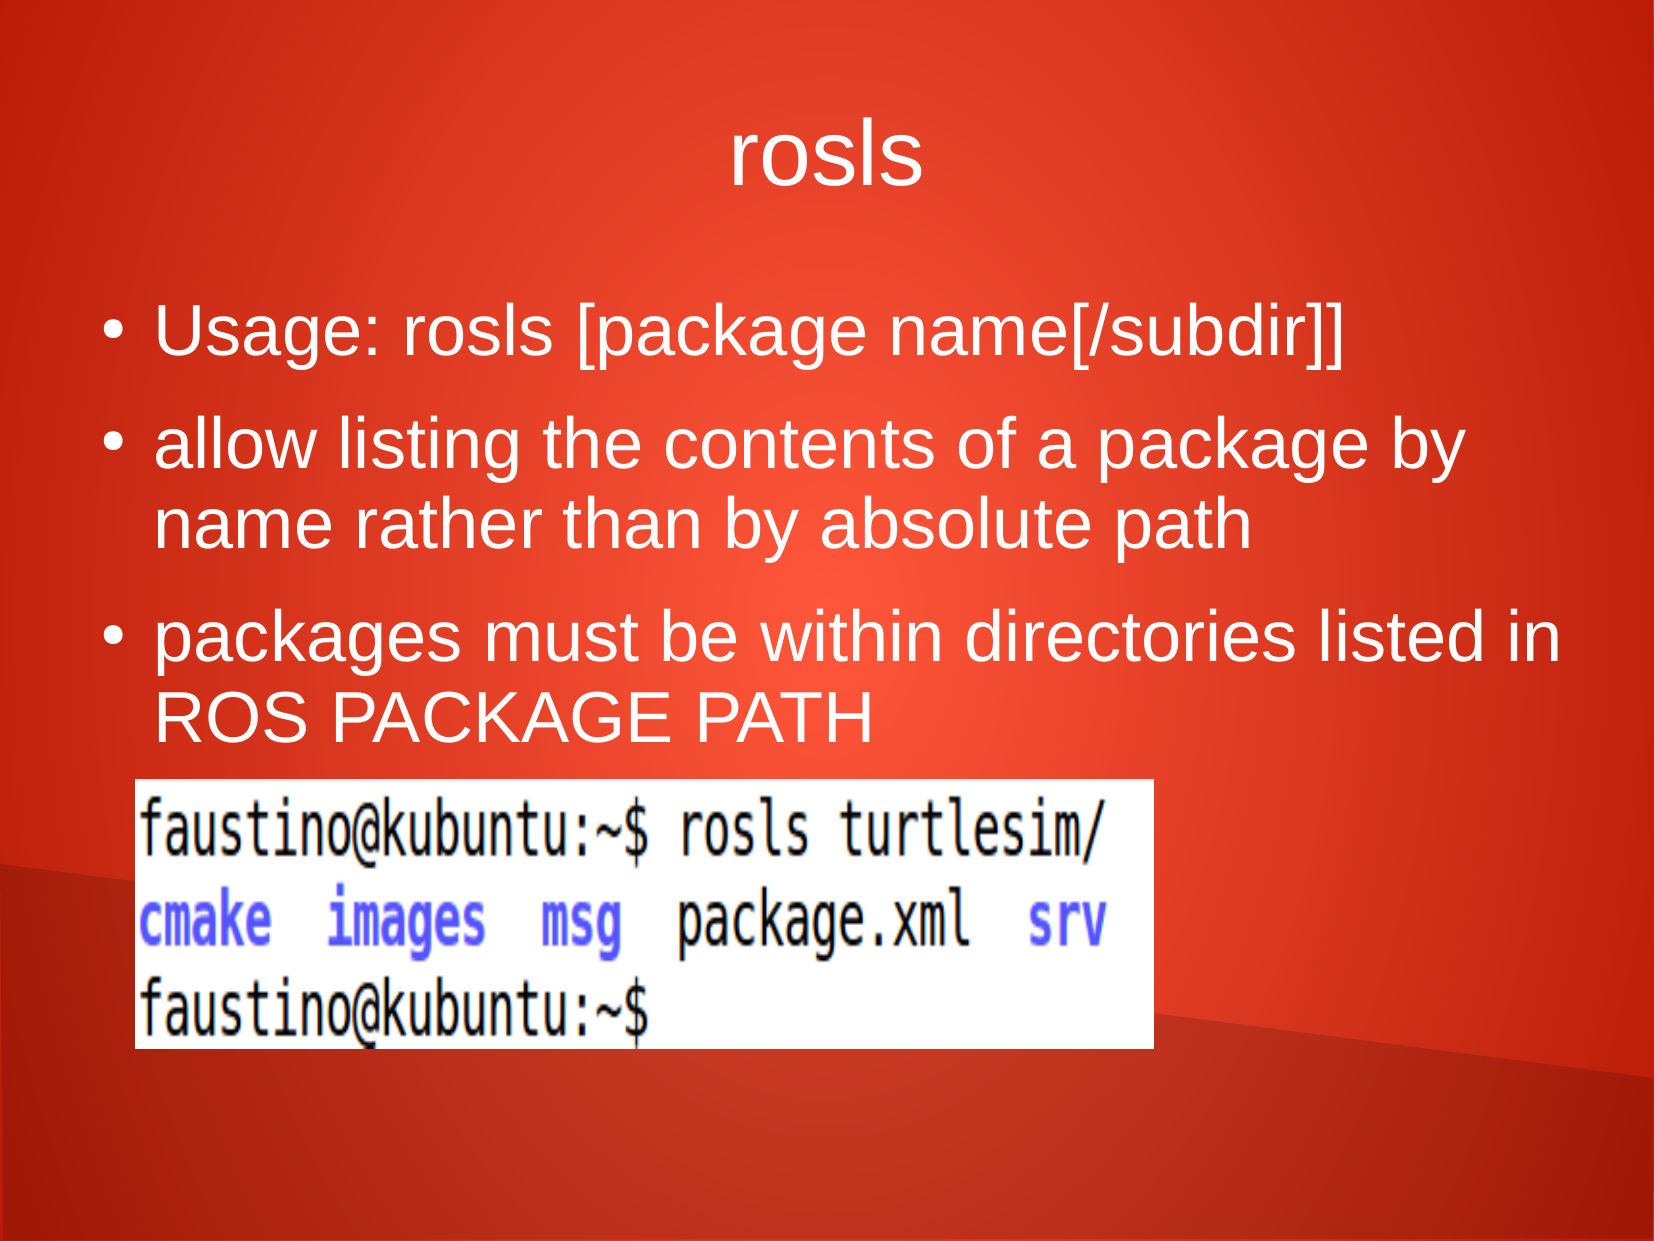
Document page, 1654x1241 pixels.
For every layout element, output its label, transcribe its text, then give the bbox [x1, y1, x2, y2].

list Usage: rosls [package name[/subdir]] allow listing the contents of a package by name rather than by absolute path packages must be within directories listed in ROS PACKAGE PATH [82, 290, 1571, 1010]
title rosls [82, 49, 1571, 257]
picture [135, 779, 1154, 1049]
